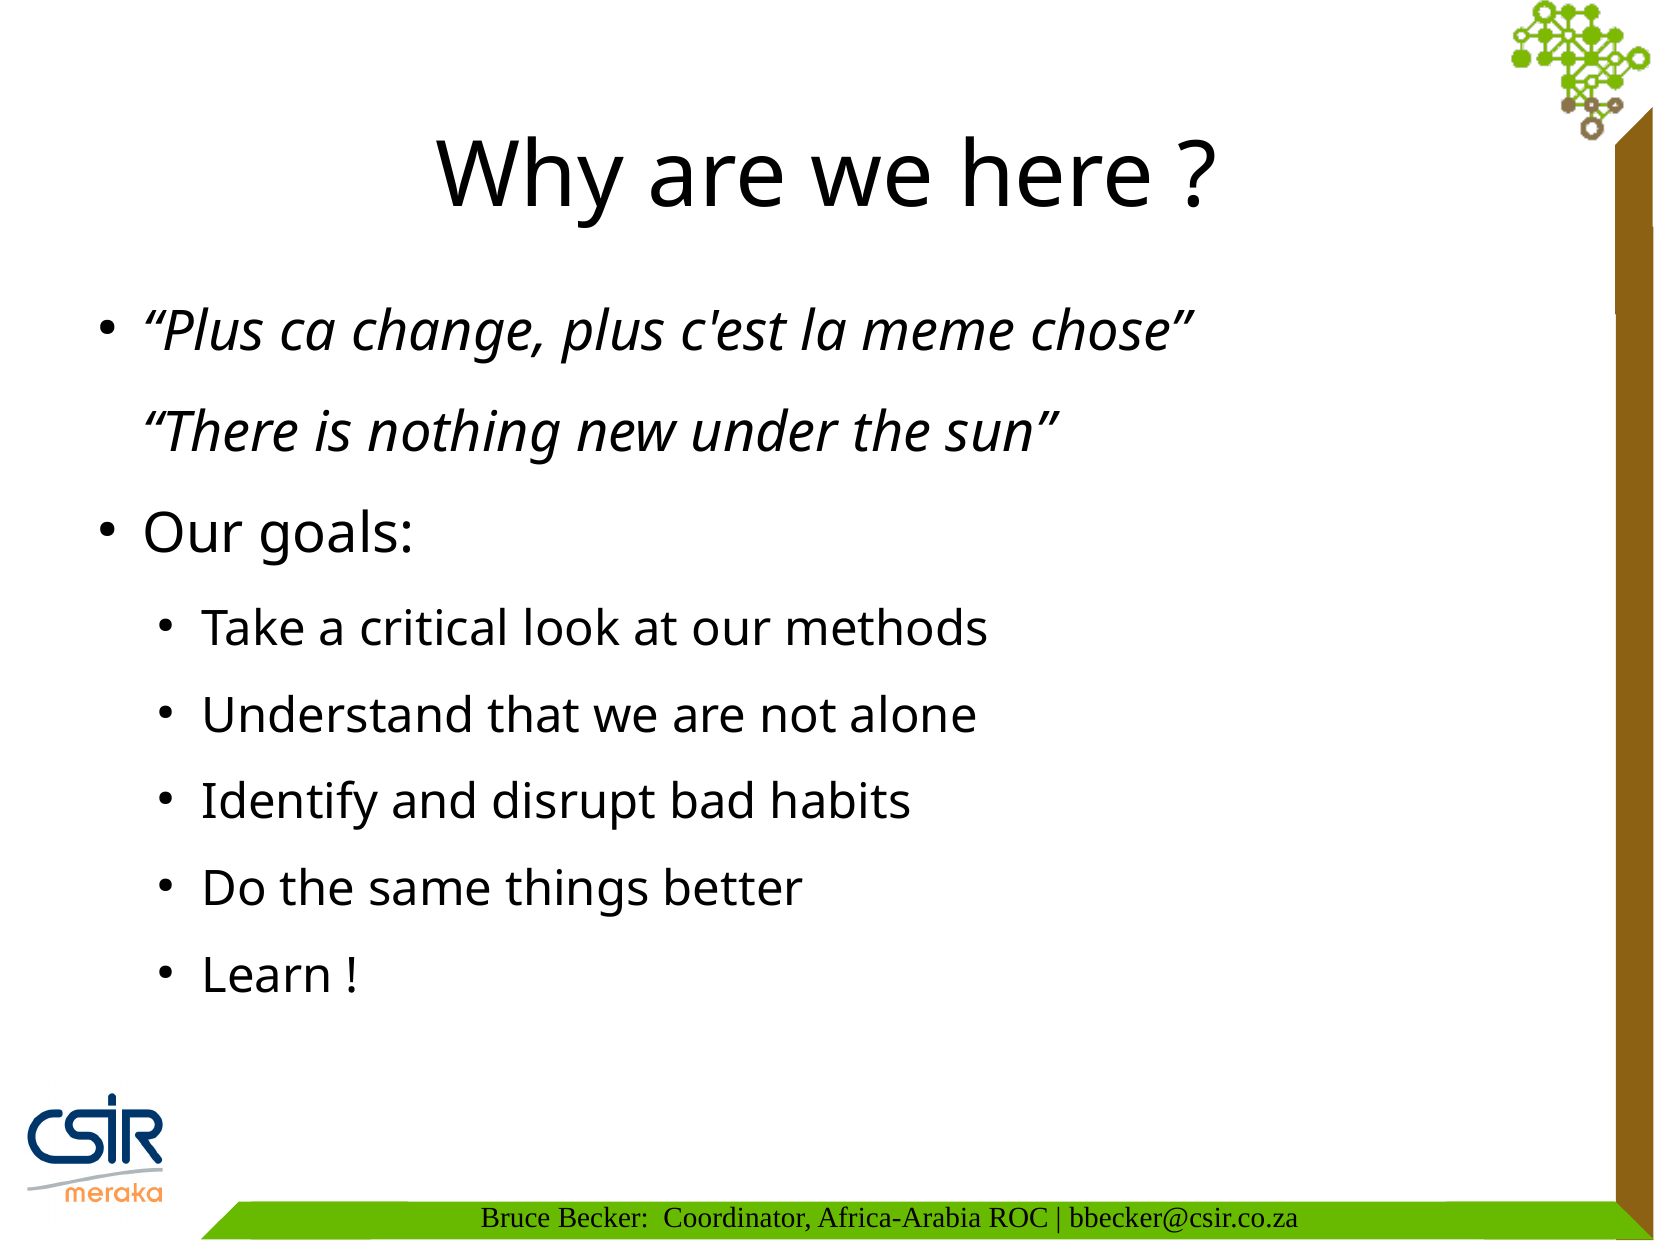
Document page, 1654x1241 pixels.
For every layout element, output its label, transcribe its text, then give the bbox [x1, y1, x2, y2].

list “Plus ca change, plus c'est la meme chose” “There is nothing new under the sun” Our goals: Take a critical look at our methods Understand that we are not alone Identify and disrupt bad habits Do the same things better Learn ! [82, 290, 1571, 1010]
title Why are we here ? [82, 67, 1571, 275]
picture [1503, 0, 1654, 144]
picture [12, 1074, 178, 1225]
